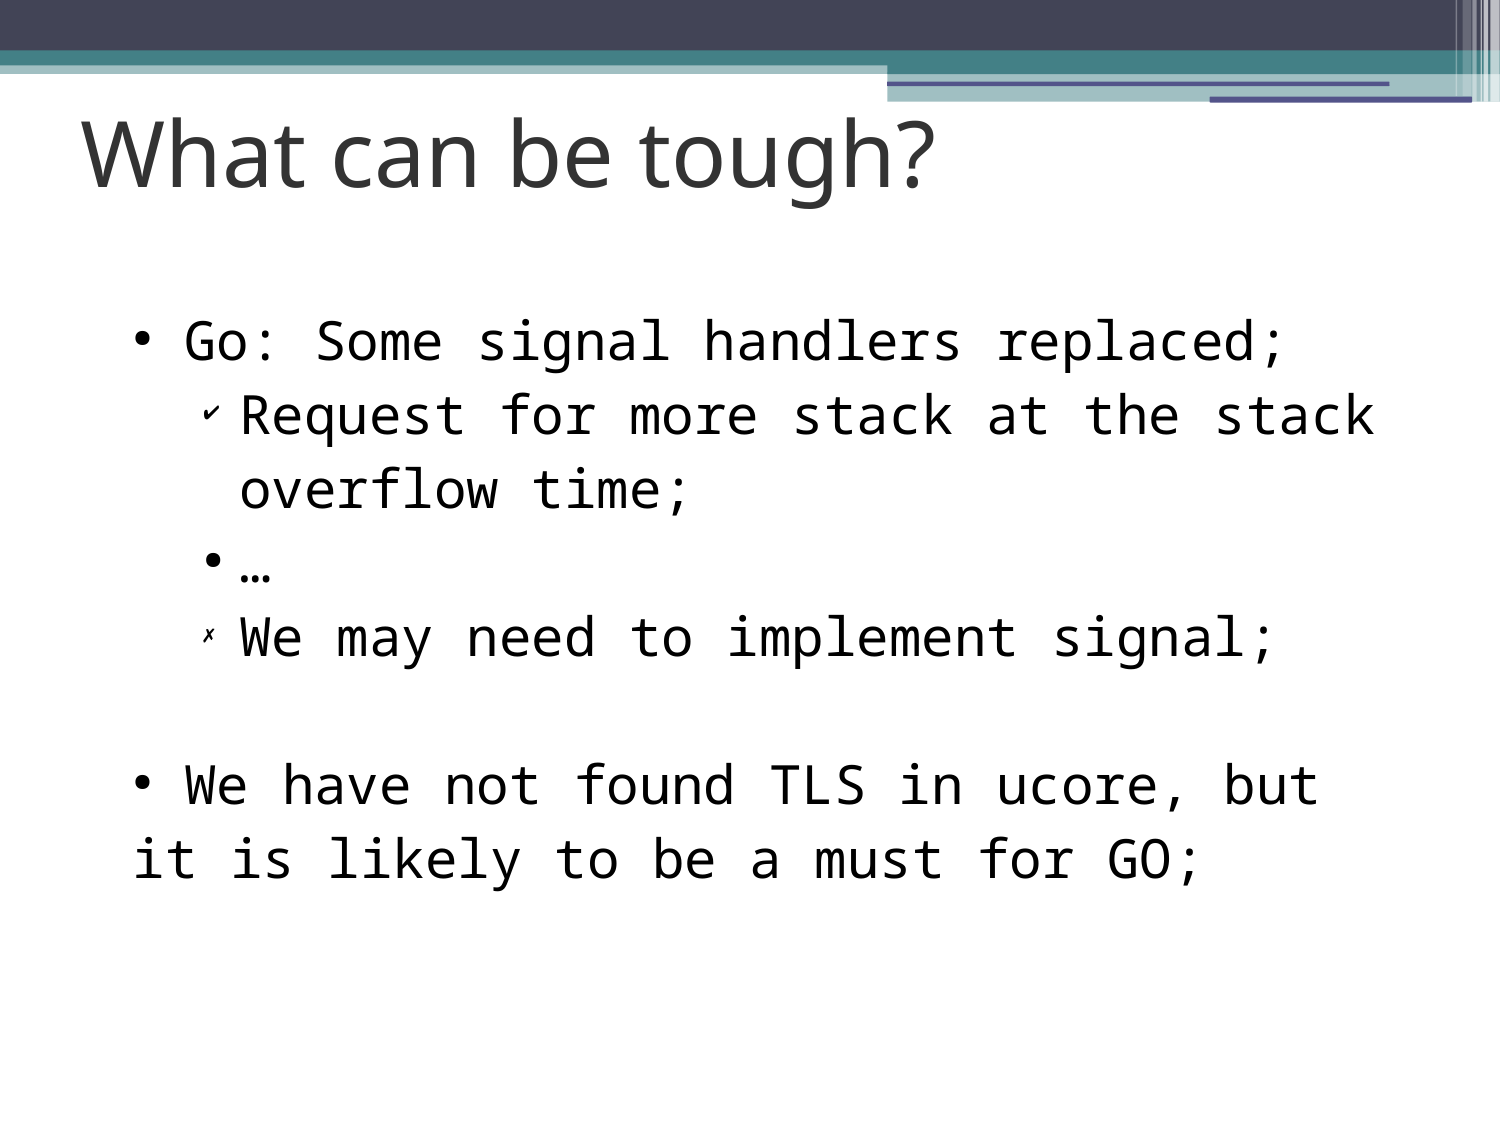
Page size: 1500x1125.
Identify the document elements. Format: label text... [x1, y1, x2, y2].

text_box What can be tough? [65, 88, 1500, 214]
text_box Go: Some signal handlers replaced; Request for more stack at the stack overflow time; … We may need to implement signal; We have not found TLS in ucore, but it is likely to be a must for GO; [118, 295, 1418, 815]
